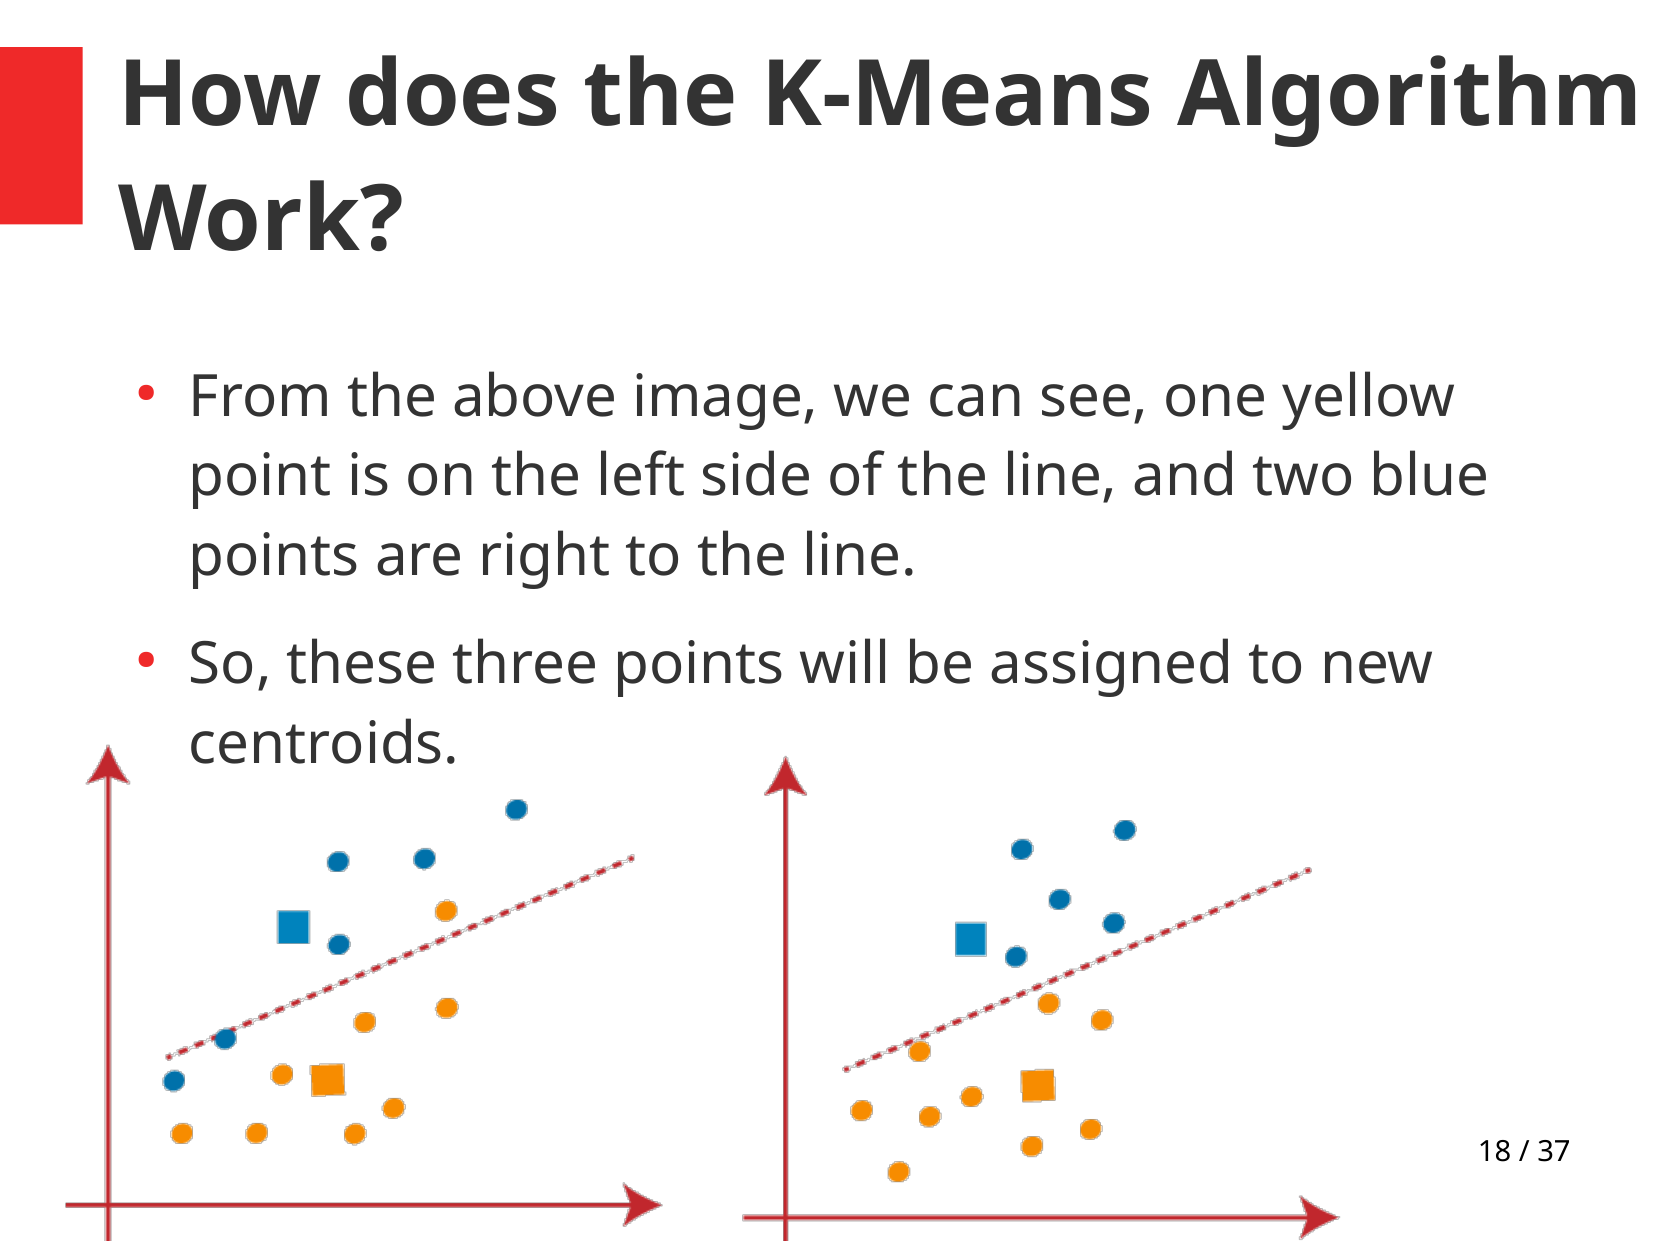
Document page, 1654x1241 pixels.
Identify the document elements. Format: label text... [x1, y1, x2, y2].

picture [55, 686, 686, 1241]
title How does the K-Means Algorithm Work? [118, 28, 1654, 278]
list From the above image, we can see, one yellow point is on the left side of the line, and two blue points are right to the line. So, these three points will be assigned to new centroids. [118, 354, 1536, 1074]
picture [732, 697, 1362, 1241]
